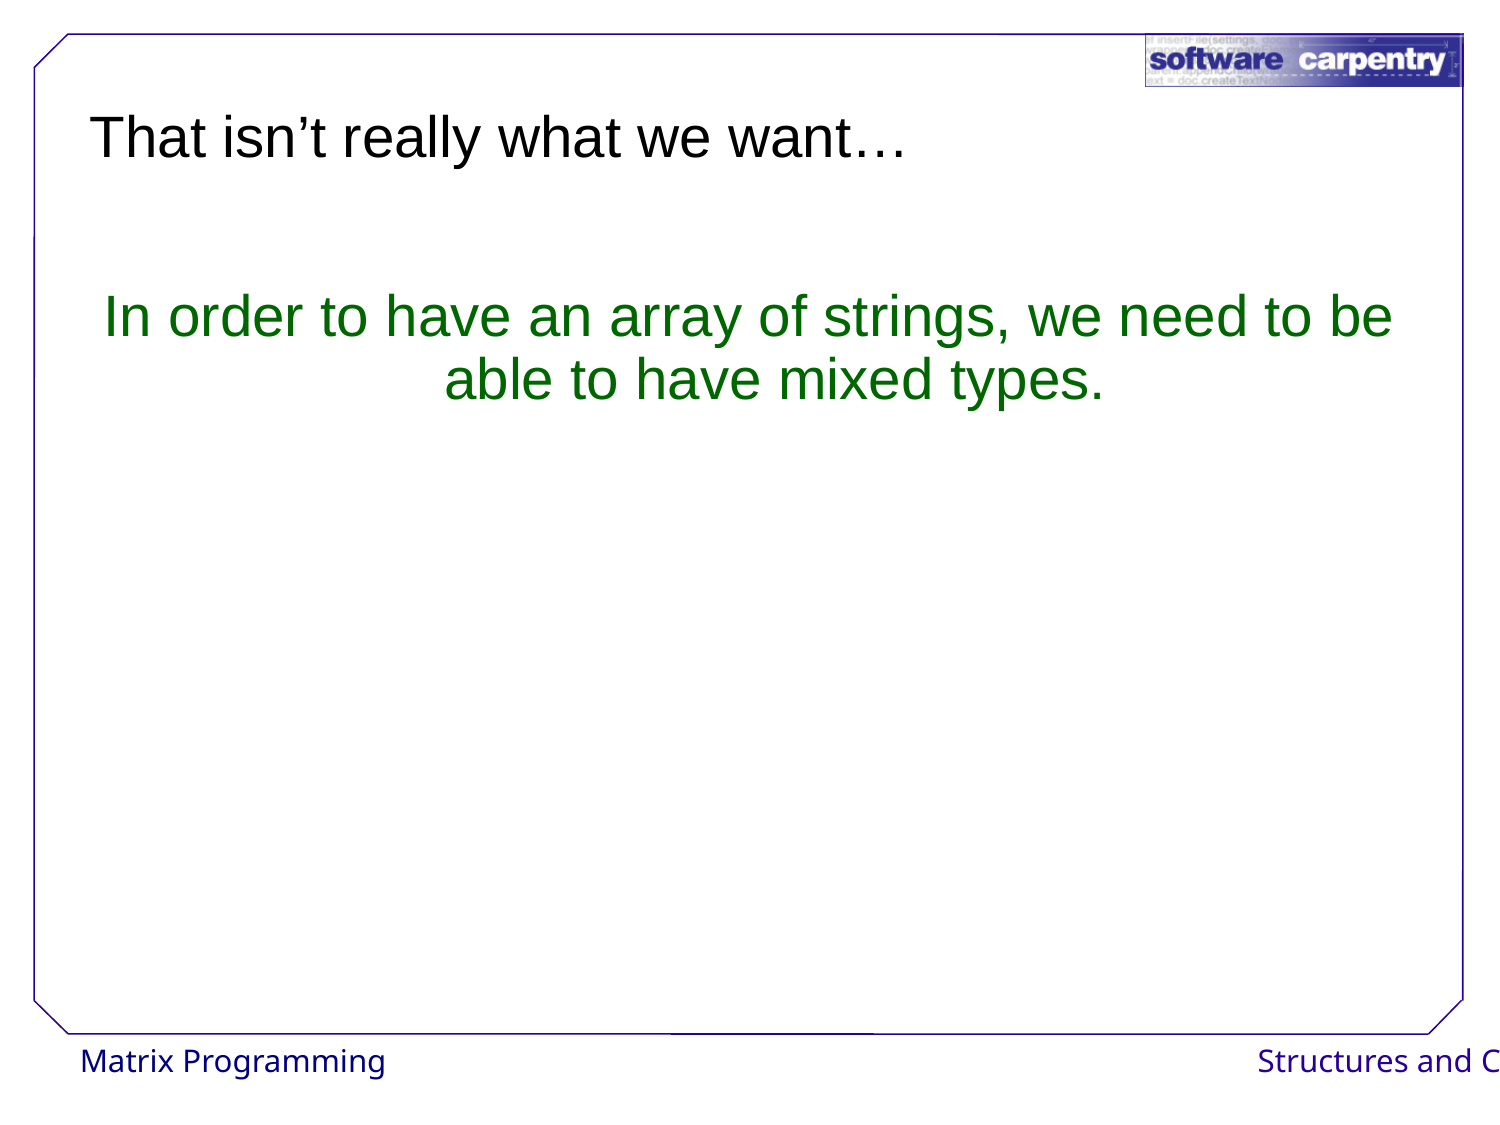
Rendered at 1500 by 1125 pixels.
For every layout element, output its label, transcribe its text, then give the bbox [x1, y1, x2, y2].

list That isn’t really what we want… In order to have an array of strings, we need to be able to have mixed types. [75, 99, 1425, 1013]
picture [1145, 33, 1464, 87]
